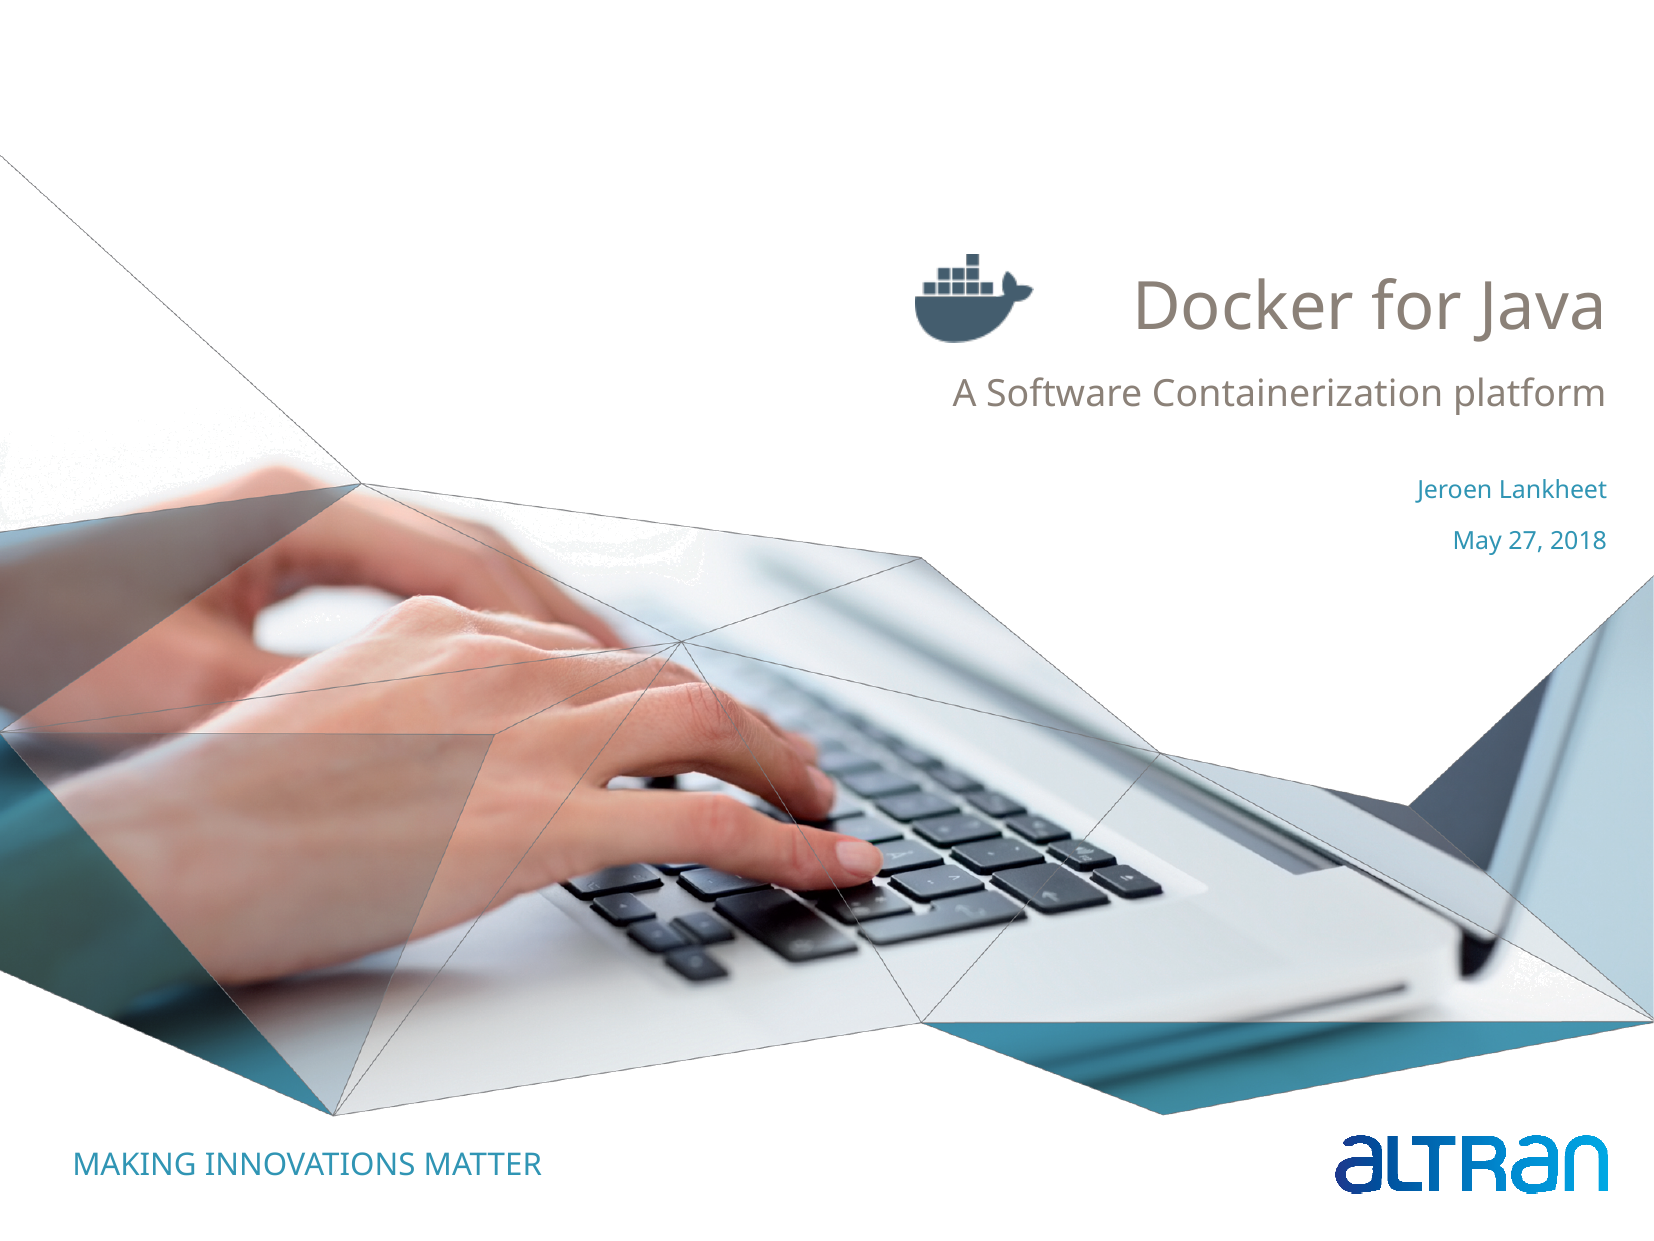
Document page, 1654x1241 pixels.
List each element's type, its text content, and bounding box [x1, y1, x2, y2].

list Jeroen Lankheet [928, 474, 1608, 1172]
picture [0, 135, 1654, 1133]
list May 27, 2018 [928, 1172, 1608, 1223]
title Docker for Java [183, 136, 1608, 344]
text_box A Software Containerization platform [406, 359, 1608, 414]
